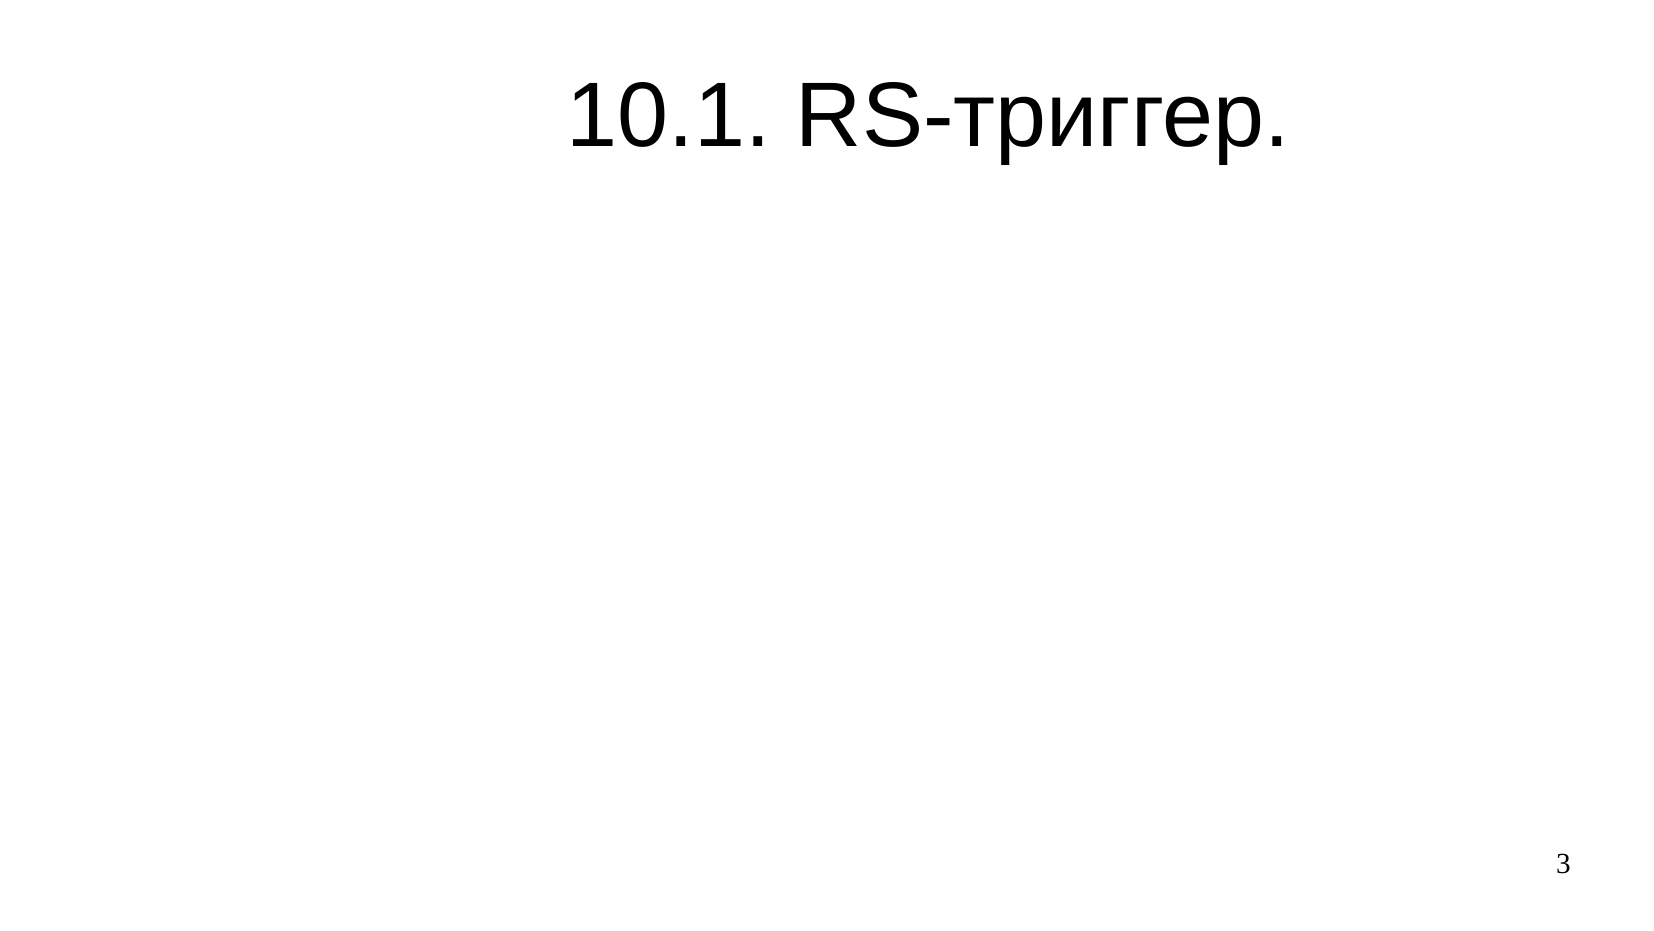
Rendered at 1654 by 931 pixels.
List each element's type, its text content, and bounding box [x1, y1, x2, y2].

title 10.1. RS-триггер. [82, 37, 1571, 193]
